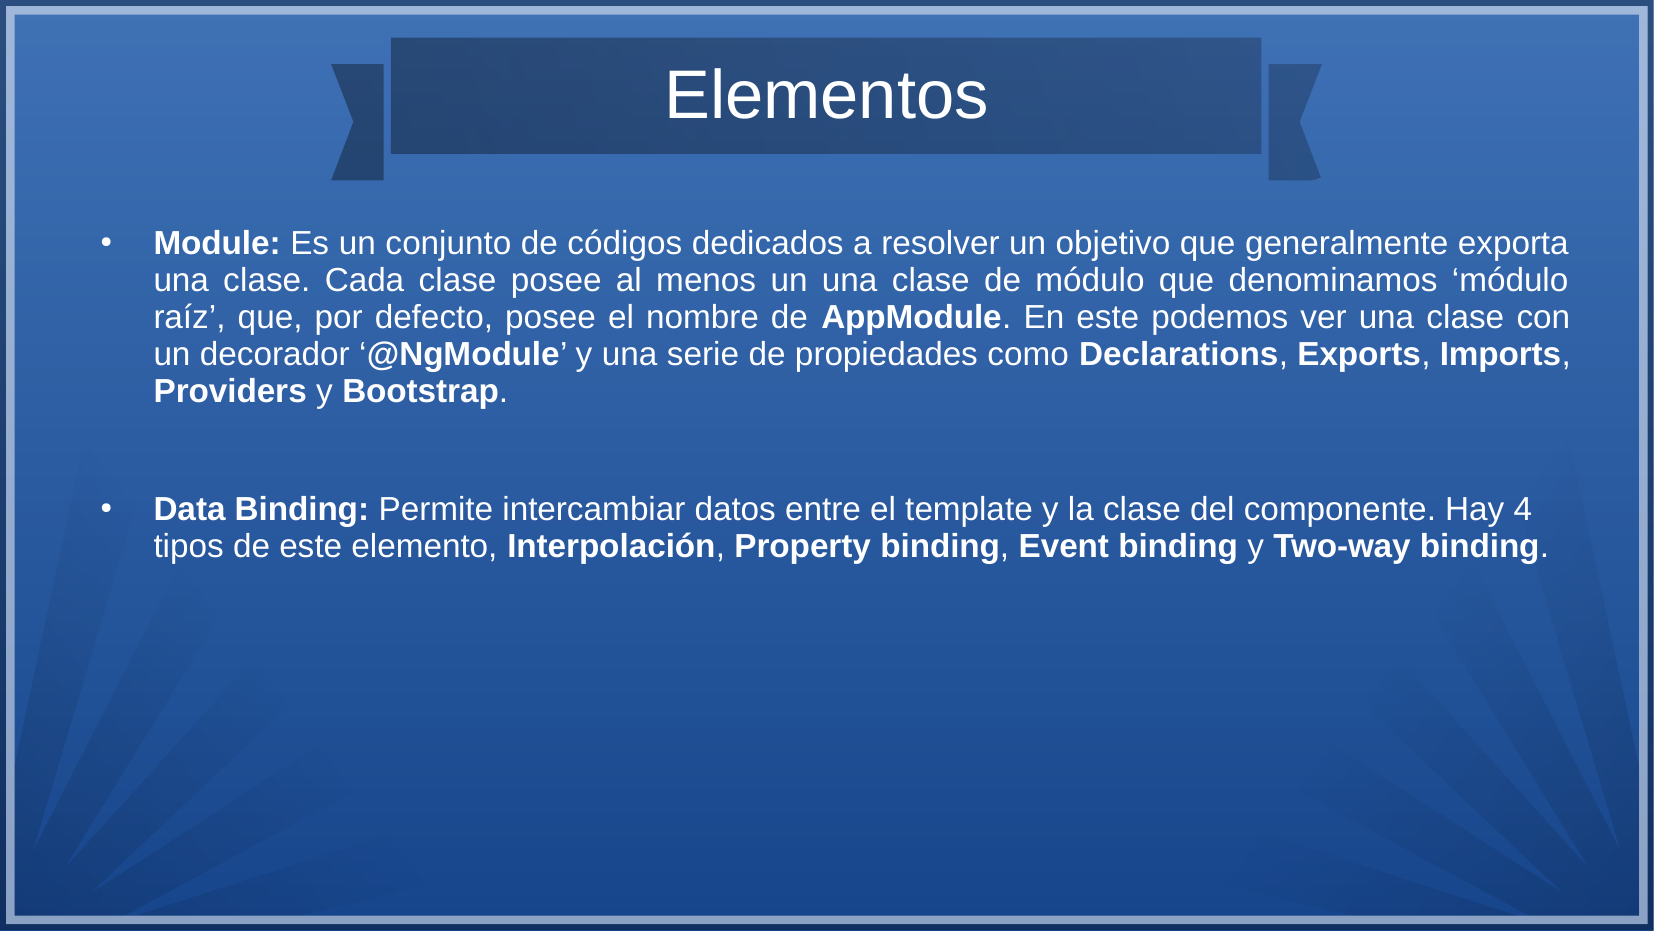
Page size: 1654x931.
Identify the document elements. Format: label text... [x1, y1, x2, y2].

title Elementos [389, 35, 1264, 154]
list Module: Es un conjunto de códigos dedicados a resolver un objetivo que generalmente exporta una clase. Cada clase posee al menos un una clase de módulo que denominamos ‘módulo raíz’, que, por defecto, posee el nombre de AppModule. En este podemos ver una clase con un decorador ‘@NgModule’ y una serie de propiedades como Declarations, Exports, Imports, Providers y Bootstrap. Data Binding: Permite intercambiar datos entre el template y la clase del componente. Hay 4 tipos de este elemento, Interpolación, Property binding, Event binding y Two-way binding. [82, 224, 1571, 848]
